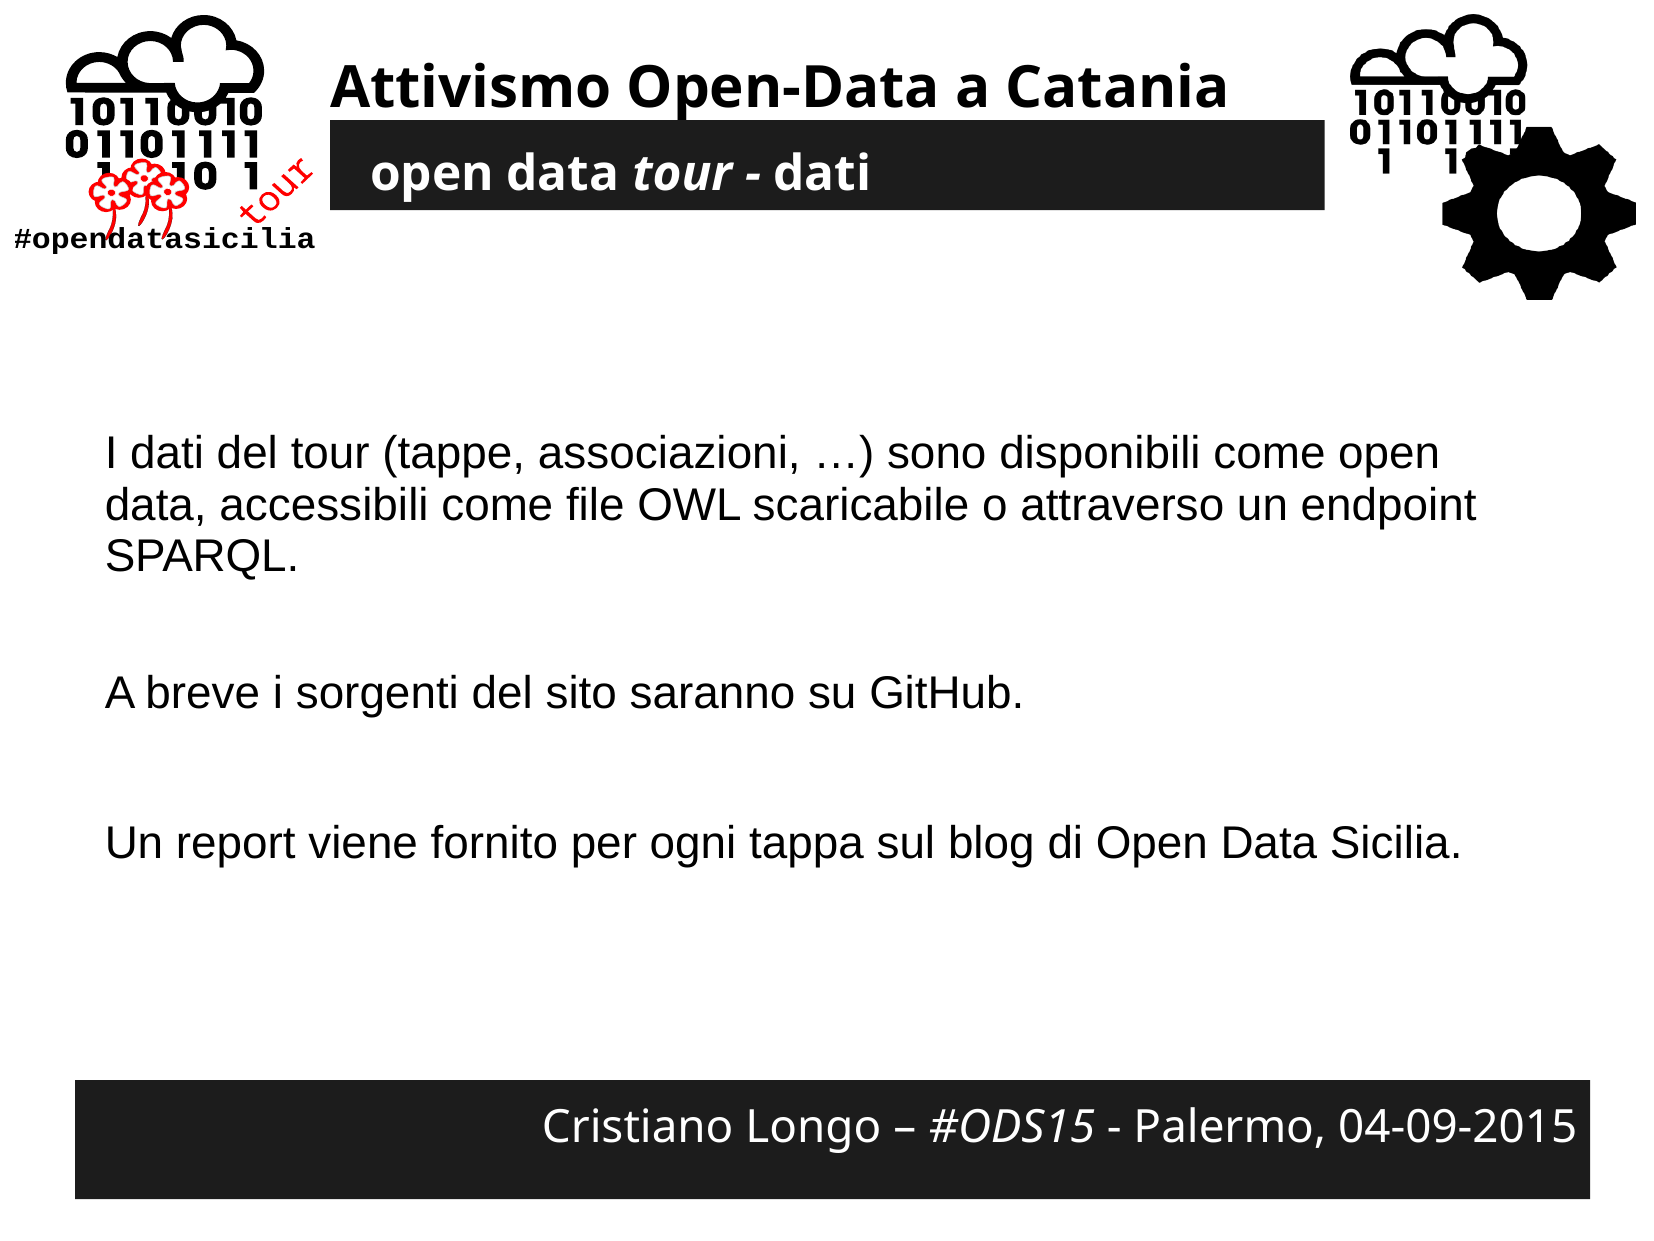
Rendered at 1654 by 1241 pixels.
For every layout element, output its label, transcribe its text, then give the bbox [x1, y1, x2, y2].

text_box I dati del tour (tappe, associazioni, …) sono disponibili come open data, accessibili come file OWL scaricabile o attraverso un endpoint SPARQL. [90, 420, 1516, 589]
text_box A breve i sorgenti del sito saranno su GitHub. [90, 660, 1591, 727]
list open data tour - dati [330, 120, 1325, 211]
picture [1350, 14, 1636, 301]
list Attivismo Open-Data a Catania [330, 45, 1321, 120]
text_box Un report viene fornito per ogni tappa sul blog di Open Data Sicilia. [90, 810, 1561, 877]
list Cristiano Longo – #ODS15 - Palermo, 04-09-2015 [75, 1080, 1591, 1200]
picture [15, 15, 316, 256]
